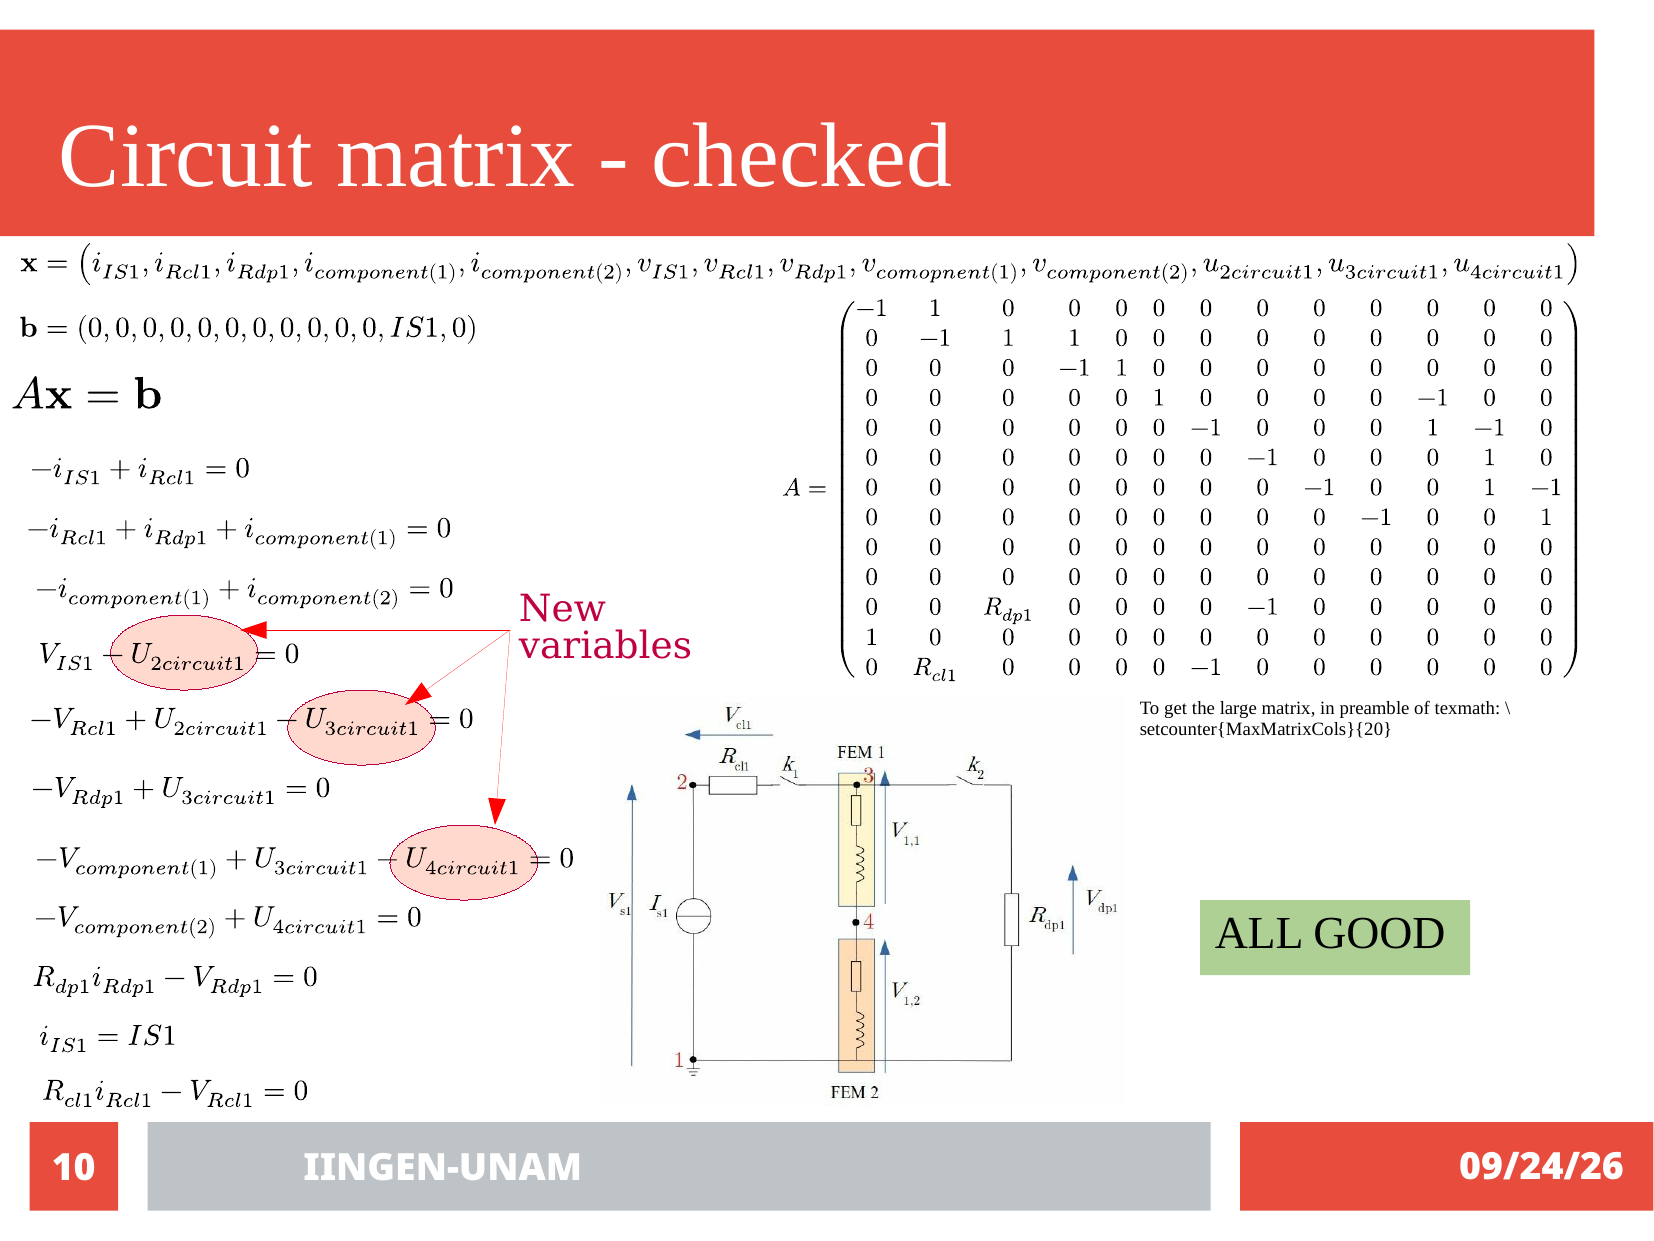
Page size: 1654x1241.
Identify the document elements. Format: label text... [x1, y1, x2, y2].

text_box [379, 333, 383, 343]
text_box [185, 470, 194, 485]
text_box [1153, 299, 1165, 317]
text_box [214, 333, 218, 343]
text_box [88, 317, 102, 338]
text_box [356, 269, 369, 283]
text_box [982, 265, 990, 279]
text_box [1069, 508, 1080, 526]
text_box [294, 1080, 307, 1101]
text_box [1200, 358, 1212, 377]
text_box [358, 860, 367, 875]
text_box [1200, 299, 1212, 317]
text_box [1003, 658, 1014, 676]
text_box [1485, 448, 1494, 466]
text_box [81, 979, 89, 993]
text_box [679, 265, 688, 279]
text_box [597, 263, 603, 284]
text_box [1541, 358, 1552, 377]
text_box [1314, 329, 1325, 347]
text_box [58, 584, 67, 598]
text_box [81, 243, 91, 286]
text_box [20, 258, 38, 272]
text_box [1003, 388, 1014, 407]
text_box [308, 317, 321, 338]
text_box [1370, 658, 1382, 676]
text_box [1153, 448, 1165, 466]
text_box [325, 924, 338, 934]
text_box [1551, 478, 1561, 496]
text_box [128, 1025, 142, 1045]
text_box [930, 358, 941, 377]
text_box [379, 530, 387, 545]
text_box [867, 628, 876, 646]
text_box [1541, 329, 1552, 347]
text_box [1257, 418, 1268, 436]
text_box [348, 861, 356, 875]
text_box [573, 269, 586, 279]
text_box [1069, 597, 1080, 616]
text_box [144, 524, 153, 538]
text_box [930, 478, 941, 496]
text_box [95, 1086, 104, 1100]
text_box [241, 333, 246, 343]
text_box [226, 317, 239, 338]
text_box [1370, 299, 1382, 317]
text_box [719, 264, 746, 279]
text_box [75, 924, 84, 934]
text_box [190, 1079, 212, 1101]
text_box [449, 263, 455, 284]
text_box [1080, 358, 1089, 376]
text_box [347, 920, 355, 934]
text_box [1220, 265, 1230, 279]
text_box [77, 1038, 86, 1052]
text_box [149, 470, 176, 485]
text_box [406, 269, 420, 279]
text_box [637, 258, 651, 272]
text_box [155, 924, 165, 934]
text_box [1411, 269, 1418, 279]
text_box [1153, 478, 1165, 496]
text_box [1482, 269, 1492, 279]
text_box [396, 269, 405, 279]
text_box [134, 376, 161, 409]
text_box [236, 457, 249, 478]
text_box [1268, 597, 1277, 615]
text_box [182, 790, 192, 805]
text_box [163, 777, 184, 798]
text_box [210, 859, 216, 880]
text_box [76, 865, 97, 875]
text_box [1501, 269, 1511, 279]
text_box [335, 317, 349, 338]
text_box [780, 258, 794, 272]
text_box [913, 657, 932, 676]
text_box [155, 530, 171, 545]
text_box [219, 580, 239, 600]
text_box [132, 333, 136, 343]
text_box [1003, 568, 1014, 586]
text_box [123, 595, 134, 605]
text_box [181, 861, 189, 875]
text_box [1003, 448, 1014, 466]
text_box [53, 464, 62, 478]
text_box [1153, 508, 1165, 526]
text_box [146, 979, 154, 993]
text_box [866, 568, 877, 586]
text_box [604, 265, 614, 279]
text_box [1262, 269, 1271, 279]
text_box [441, 333, 445, 343]
text_box [370, 269, 380, 279]
text_box [192, 590, 201, 605]
text_box [1232, 269, 1241, 279]
text_box [91, 470, 99, 485]
text_box [380, 590, 390, 605]
text_box [155, 258, 163, 272]
text_box [1419, 265, 1427, 279]
text_box [75, 1092, 81, 1107]
text_box [1541, 388, 1552, 407]
text_box [1304, 265, 1312, 279]
text_box [560, 847, 573, 868]
text_box [198, 530, 206, 545]
text_box [296, 333, 301, 343]
text_box [235, 1092, 241, 1107]
text_box [1484, 597, 1495, 616]
text_box [197, 919, 207, 934]
text_box [40, 642, 61, 664]
text_box [1162, 263, 1168, 284]
text_box [1069, 418, 1080, 436]
text_box [114, 264, 128, 279]
text_box [652, 264, 663, 279]
text_box [1427, 478, 1439, 496]
text_box [1069, 269, 1088, 279]
text_box [866, 478, 877, 496]
text_box [1484, 538, 1495, 556]
text_box [1138, 269, 1152, 279]
text_box [460, 708, 473, 729]
text_box [107, 721, 115, 735]
text_box [426, 317, 437, 337]
text_box [1345, 265, 1356, 279]
text_box [1116, 597, 1127, 616]
text_box [1116, 448, 1127, 466]
text_box [338, 595, 348, 605]
text_box [626, 268, 631, 277]
text_box [1117, 358, 1126, 376]
text_box [207, 1092, 224, 1108]
text_box [234, 795, 246, 805]
text_box [1563, 301, 1578, 678]
text_box [210, 979, 227, 994]
text_box [131, 983, 144, 997]
text_box [159, 333, 164, 343]
text_box [226, 725, 239, 736]
text_box [1314, 508, 1325, 526]
text_box [130, 265, 138, 279]
text_box [50, 1038, 61, 1052]
text_box [120, 978, 132, 994]
text_box [274, 860, 285, 875]
text_box [59, 847, 81, 868]
text_box [837, 265, 846, 279]
text_box [1069, 448, 1080, 466]
text_box [1484, 658, 1495, 676]
text_box [453, 317, 466, 338]
text_box [1286, 269, 1293, 279]
text_box [286, 865, 304, 875]
text_box [1102, 269, 1112, 279]
text_box [104, 333, 109, 343]
text_box [160, 595, 173, 605]
text_box [316, 777, 330, 798]
text_box [305, 865, 315, 875]
text_box [1257, 538, 1268, 556]
text_box [1211, 418, 1220, 436]
text_box [1314, 299, 1325, 317]
text_box [135, 595, 148, 605]
text_box [244, 1093, 252, 1107]
text_box [1427, 448, 1439, 466]
text_box [371, 529, 376, 550]
text_box To get the large matrix, in preamble of texmath: \setcounter{MaxMatrixCols}{20} [1125, 690, 1636, 747]
text_box [1200, 329, 1212, 347]
text_box [1541, 448, 1552, 466]
text_box [92, 258, 101, 272]
text_box [156, 865, 166, 875]
text_box [562, 269, 572, 279]
text_box [1203, 258, 1219, 272]
text_box [840, 301, 855, 678]
text_box [69, 595, 78, 605]
text_box [1272, 269, 1285, 279]
text_box [98, 865, 117, 875]
text_box [1317, 268, 1322, 277]
text_box [1427, 508, 1439, 526]
text_box [315, 269, 336, 279]
text_box [56, 656, 67, 670]
text_box [930, 597, 941, 616]
text_box [1069, 478, 1080, 496]
text_box [12, 375, 44, 409]
text_box [116, 924, 128, 938]
text_box [1200, 448, 1212, 466]
text_box [60, 530, 77, 545]
text_box [117, 865, 130, 879]
text_box ALL GOOD [1200, 900, 1471, 976]
text_box [72, 790, 88, 805]
text_box [202, 265, 210, 279]
text_box [1541, 299, 1552, 317]
text_box [285, 924, 295, 934]
text_box [256, 791, 263, 805]
text_box [1069, 658, 1080, 676]
text_box [968, 269, 981, 279]
text_box [85, 924, 116, 934]
text_box [420, 265, 428, 279]
text_box [1012, 613, 1023, 625]
text_box [97, 530, 105, 545]
text_box [79, 595, 110, 605]
text_box [1152, 265, 1160, 279]
text_box [1069, 538, 1080, 556]
text_box [587, 265, 595, 279]
text_box [866, 388, 877, 407]
text_box [795, 264, 811, 279]
text_box [755, 265, 764, 279]
text_box [88, 720, 104, 736]
text_box [930, 448, 941, 466]
text_box [1257, 628, 1268, 646]
text_box [438, 265, 447, 279]
text_box [258, 595, 267, 605]
text_box [1493, 269, 1500, 279]
text_box [277, 535, 297, 545]
text_box [866, 597, 877, 616]
text_box [1003, 299, 1014, 317]
text_box [1200, 538, 1212, 556]
text_box [919, 269, 956, 283]
text_box [258, 721, 266, 735]
text_box [166, 924, 179, 934]
text_box [226, 258, 235, 272]
text_box [1128, 269, 1137, 279]
text_box [116, 520, 136, 540]
text_box [79, 315, 87, 344]
text_box [204, 795, 211, 805]
text_box [198, 317, 211, 338]
text_box [266, 535, 276, 545]
text_box [1257, 568, 1268, 586]
text_box [1116, 388, 1127, 407]
text_box [142, 865, 155, 875]
text_box [1000, 265, 1008, 279]
text_box [228, 978, 239, 994]
text_box [523, 269, 535, 283]
text_box [70, 721, 87, 736]
text_box [239, 983, 251, 997]
text_box [1541, 597, 1552, 616]
text_box [1427, 299, 1439, 317]
text_box [255, 264, 266, 279]
text_box [468, 315, 475, 344]
text_box [1200, 597, 1212, 616]
text_box [1314, 658, 1325, 676]
text_box [1427, 658, 1439, 676]
text_box [373, 589, 379, 610]
text_box [193, 795, 203, 805]
text_box [1116, 329, 1127, 347]
text_box [1003, 358, 1014, 377]
text_box [1567, 243, 1577, 286]
text_box [406, 316, 424, 338]
text_box [866, 658, 877, 676]
text_box [1370, 597, 1382, 616]
text_box [172, 530, 184, 545]
text_box [440, 577, 453, 598]
text_box [1429, 265, 1438, 279]
text_box [174, 591, 182, 605]
text_box [930, 388, 941, 407]
text_box [1116, 418, 1127, 436]
text_box [392, 589, 397, 610]
text_box [1375, 269, 1386, 279]
text_box [349, 595, 362, 605]
text_box [268, 595, 299, 605]
text_box [254, 906, 275, 927]
text_box [437, 517, 451, 538]
text_box [1116, 568, 1127, 586]
text_box [1541, 538, 1552, 556]
text_box [1484, 628, 1495, 646]
text_box [948, 669, 956, 682]
text_box [50, 524, 58, 538]
title Circuit matrix - checked [59, 59, 1595, 207]
text_box [266, 790, 274, 804]
text_box [1069, 299, 1080, 317]
text_box [1024, 609, 1031, 621]
text_box [45, 388, 72, 409]
text_box [75, 470, 89, 485]
text_box [247, 795, 255, 805]
text_box [1200, 568, 1212, 586]
text_box [143, 317, 156, 338]
text_box [1370, 538, 1382, 556]
text_box [199, 860, 208, 875]
text_box [92, 972, 101, 987]
text_box [1116, 628, 1127, 646]
text_box [1427, 628, 1439, 646]
text_box [1116, 299, 1127, 317]
text_box [1088, 269, 1101, 283]
text_box [171, 317, 184, 338]
text_box [1370, 448, 1382, 466]
text_box [390, 316, 405, 337]
text_box [1004, 329, 1013, 346]
text_box [55, 777, 77, 798]
text_box [216, 725, 225, 736]
text_box [1495, 418, 1504, 436]
text_box [53, 707, 75, 729]
text_box [747, 264, 753, 279]
text_box [269, 333, 273, 343]
text_box [471, 258, 480, 272]
text_box [177, 470, 183, 485]
text_box [103, 979, 119, 994]
text_box [1250, 269, 1261, 279]
text_box [324, 333, 328, 343]
text_box [1257, 329, 1268, 347]
text_box [704, 258, 718, 272]
text_box [1011, 263, 1016, 284]
text_box [174, 721, 184, 735]
text_box [1003, 418, 1014, 436]
text_box [377, 825, 550, 901]
text_box [339, 924, 346, 934]
text_box [992, 263, 998, 284]
text_box [1200, 628, 1212, 646]
text_box [299, 595, 311, 609]
text_box [1153, 568, 1165, 586]
text_box [1200, 478, 1212, 496]
text_box [1069, 628, 1080, 646]
text_box [1170, 265, 1180, 279]
text_box [1047, 269, 1057, 279]
text_box [1314, 597, 1325, 616]
text_box [1314, 418, 1325, 436]
text_box [1427, 538, 1439, 556]
text_box [1058, 269, 1068, 279]
text_box [134, 1092, 140, 1107]
text_box [930, 538, 941, 556]
text_box [1427, 358, 1439, 377]
text_box [408, 906, 421, 927]
text_box [481, 269, 491, 279]
text_box [1554, 265, 1563, 279]
text_box [225, 1097, 234, 1107]
text_box [1438, 388, 1447, 406]
text_box [1427, 568, 1439, 586]
text_box [877, 299, 886, 316]
text_box [138, 464, 147, 478]
text_box [208, 918, 214, 939]
text_box [1314, 388, 1325, 407]
text_box [866, 418, 877, 436]
text_box [42, 1079, 64, 1101]
text_box [930, 568, 941, 586]
text_box [363, 591, 371, 605]
text_box [1484, 388, 1495, 407]
text_box [862, 258, 876, 272]
text_box [1541, 628, 1552, 646]
text_box [1397, 269, 1410, 279]
text_box [536, 269, 561, 279]
text_box [1153, 628, 1165, 646]
text_box [226, 850, 246, 870]
text_box [193, 966, 215, 987]
text_box [321, 535, 334, 545]
text_box [1470, 264, 1481, 279]
text_box [225, 909, 245, 929]
text_box [1268, 448, 1277, 466]
text_box [247, 584, 256, 598]
text_box [866, 508, 877, 526]
text_box [1242, 269, 1249, 279]
text_box [812, 264, 824, 279]
text_box [62, 1037, 76, 1053]
text_box [336, 535, 345, 545]
text_box [203, 589, 208, 610]
text_box [931, 299, 940, 316]
text_box [133, 779, 154, 800]
text_box [1116, 508, 1127, 526]
text_box [615, 263, 621, 284]
text_box [1427, 597, 1439, 616]
text_box [303, 924, 314, 934]
text_box [1328, 258, 1344, 272]
text_box [1314, 568, 1325, 586]
text_box [1032, 258, 1046, 272]
text_box [1257, 478, 1268, 496]
text_box [1257, 358, 1268, 377]
text_box [1021, 268, 1026, 277]
text_box [78, 535, 88, 545]
text_box [1381, 508, 1391, 526]
text_box [1314, 538, 1325, 556]
text_box [361, 531, 368, 545]
text_box [1003, 628, 1014, 646]
text_box [312, 595, 323, 605]
text_box [1484, 329, 1495, 347]
text_box [1154, 388, 1164, 406]
text_box [340, 865, 347, 875]
text_box [1003, 538, 1014, 556]
text_box [940, 329, 950, 346]
text_box [102, 615, 276, 691]
text_box [316, 865, 339, 875]
text_box [351, 333, 356, 343]
text_box [930, 628, 941, 646]
text_box [40, 1031, 48, 1046]
text_box [1153, 358, 1165, 377]
text_box [1485, 478, 1494, 496]
text_box [164, 1025, 175, 1045]
text_box [186, 725, 195, 736]
text_box [1153, 418, 1165, 436]
text_box [253, 979, 262, 993]
text_box [1387, 269, 1397, 279]
text_box [1370, 418, 1382, 436]
text_box [1370, 358, 1382, 377]
text_box [144, 1024, 162, 1046]
text_box [1370, 388, 1382, 407]
text_box [100, 795, 113, 808]
text_box [1427, 329, 1439, 347]
text_box [255, 847, 277, 868]
text_box [389, 529, 395, 550]
text_box [237, 264, 254, 279]
text_box [142, 1093, 151, 1107]
text_box [1003, 478, 1014, 496]
text_box [110, 460, 130, 480]
text_box [930, 418, 941, 436]
text_box [304, 966, 317, 987]
text_box [204, 725, 215, 736]
text_box [1116, 538, 1127, 556]
text_box [1370, 329, 1382, 347]
text_box [983, 597, 1002, 616]
text_box [876, 269, 886, 279]
text_box [823, 269, 835, 283]
text_box [1357, 269, 1375, 279]
text_box [1370, 478, 1382, 496]
text_box [55, 978, 67, 994]
text_box [187, 333, 191, 343]
text_box [110, 595, 122, 609]
text_box [782, 477, 801, 496]
text_box [1153, 597, 1165, 616]
text_box [183, 535, 196, 549]
text_box [1181, 263, 1187, 284]
text_box [180, 920, 188, 934]
text_box [248, 722, 256, 736]
text_box [1512, 269, 1535, 279]
text_box [280, 317, 294, 338]
text_box [1211, 658, 1220, 675]
text_box [1200, 508, 1212, 526]
text_box [277, 690, 450, 766]
text_box [149, 595, 159, 605]
text_box [1325, 478, 1334, 496]
text_box [33, 966, 55, 987]
text_box [1314, 358, 1325, 377]
text_box [285, 643, 299, 664]
text_box [1257, 658, 1268, 676]
picture [600, 696, 1124, 1106]
text_box [1541, 418, 1552, 436]
text_box [89, 530, 94, 545]
text_box [664, 264, 678, 279]
text_box [1294, 265, 1301, 279]
text_box [143, 268, 148, 277]
text_box [1070, 329, 1079, 346]
text_box [381, 269, 394, 279]
text_box [363, 317, 376, 338]
text_box [273, 919, 284, 934]
text_box [1153, 658, 1165, 676]
text_box [184, 589, 190, 610]
text_box [253, 317, 266, 338]
text_box [932, 668, 946, 682]
text_box [183, 264, 199, 279]
text_box [216, 520, 237, 540]
text_box [1003, 508, 1014, 526]
text_box [1314, 448, 1325, 466]
text_box [1442, 268, 1447, 277]
text_box [1544, 265, 1552, 279]
text_box [346, 535, 360, 545]
text_box [66, 983, 79, 997]
text_box [1484, 299, 1495, 317]
text_box [293, 268, 298, 277]
text_box [930, 508, 941, 526]
text_box [126, 710, 146, 731]
text_box [103, 264, 113, 279]
text_box [1542, 508, 1551, 526]
text_box [1116, 658, 1127, 676]
text_box [65, 1097, 74, 1107]
text_box [337, 269, 356, 279]
text_box [266, 269, 278, 283]
text_box [130, 865, 141, 875]
text_box [1069, 568, 1080, 586]
text_box [1257, 299, 1268, 317]
text_box [84, 656, 92, 670]
text_box [1536, 269, 1543, 279]
text_box [255, 535, 265, 545]
text_box [1484, 568, 1495, 586]
text_box [1113, 269, 1126, 279]
text_box [58, 906, 80, 927]
text_box [1370, 568, 1382, 586]
text_box [280, 265, 288, 279]
text_box [295, 924, 302, 934]
text_box [223, 795, 233, 805]
text_box [129, 924, 154, 934]
text_box [1484, 508, 1495, 526]
text_box [1200, 388, 1212, 407]
text_box [116, 317, 129, 338]
text_box New variables [504, 584, 775, 637]
text_box [1370, 628, 1382, 646]
text_box [1153, 538, 1165, 556]
text_box [1153, 329, 1165, 347]
text_box [866, 358, 877, 377]
text_box [887, 269, 918, 279]
text_box [240, 725, 247, 736]
text_box [1314, 628, 1325, 646]
text_box [957, 269, 967, 279]
text_box [357, 919, 366, 934]
text_box [190, 918, 196, 939]
text_box [196, 725, 203, 736]
text_box [297, 535, 309, 549]
text_box [106, 1092, 133, 1108]
text_box [866, 448, 877, 466]
text_box [1484, 358, 1495, 377]
text_box [492, 269, 502, 279]
text_box [89, 789, 101, 805]
text_box [324, 595, 337, 605]
text_box [310, 535, 320, 545]
text_box [64, 470, 74, 485]
text_box [1257, 388, 1268, 407]
text_box [1116, 478, 1127, 496]
text_box [245, 524, 253, 538]
text_box [165, 264, 182, 279]
text_box [430, 263, 436, 284]
text_box [1541, 658, 1552, 676]
text_box [191, 859, 197, 880]
text_box [20, 316, 37, 337]
text_box [212, 795, 223, 805]
text_box [503, 269, 523, 279]
text_box [1541, 568, 1552, 586]
text_box [1428, 418, 1438, 436]
text_box [866, 538, 877, 556]
text_box [866, 329, 877, 347]
text_box [1454, 258, 1470, 272]
text_box [315, 924, 325, 934]
text_box [1257, 508, 1268, 526]
text_box [155, 707, 176, 729]
text_box [115, 790, 123, 804]
text_box [68, 655, 82, 671]
text_box [83, 1093, 92, 1107]
text_box [167, 865, 180, 875]
text_box [304, 258, 313, 272]
text_box [1002, 608, 1012, 621]
text_box [1069, 388, 1080, 407]
